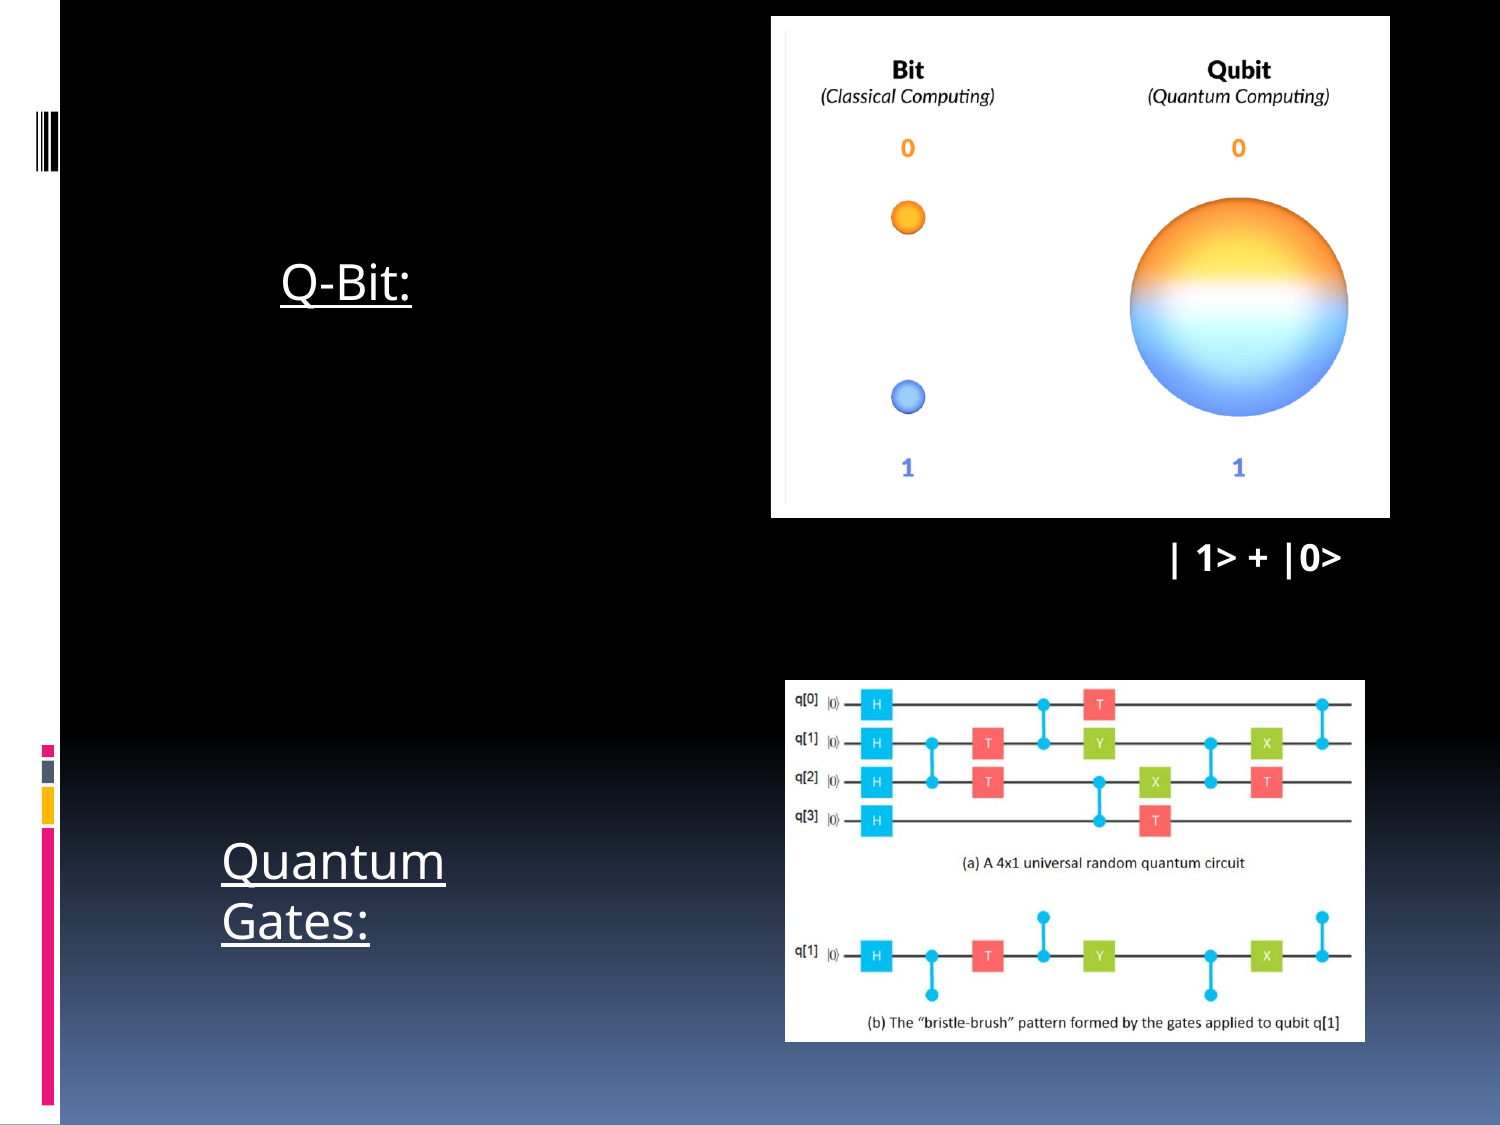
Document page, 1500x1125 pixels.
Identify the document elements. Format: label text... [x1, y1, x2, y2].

picture [785, 30, 1376, 504]
text_box Q-Bit: [265, 243, 632, 319]
picture [785, 680, 1365, 1042]
text_box Quantum Gates: [206, 822, 621, 958]
text_box | 1> + |0> [1139, 527, 1447, 587]
